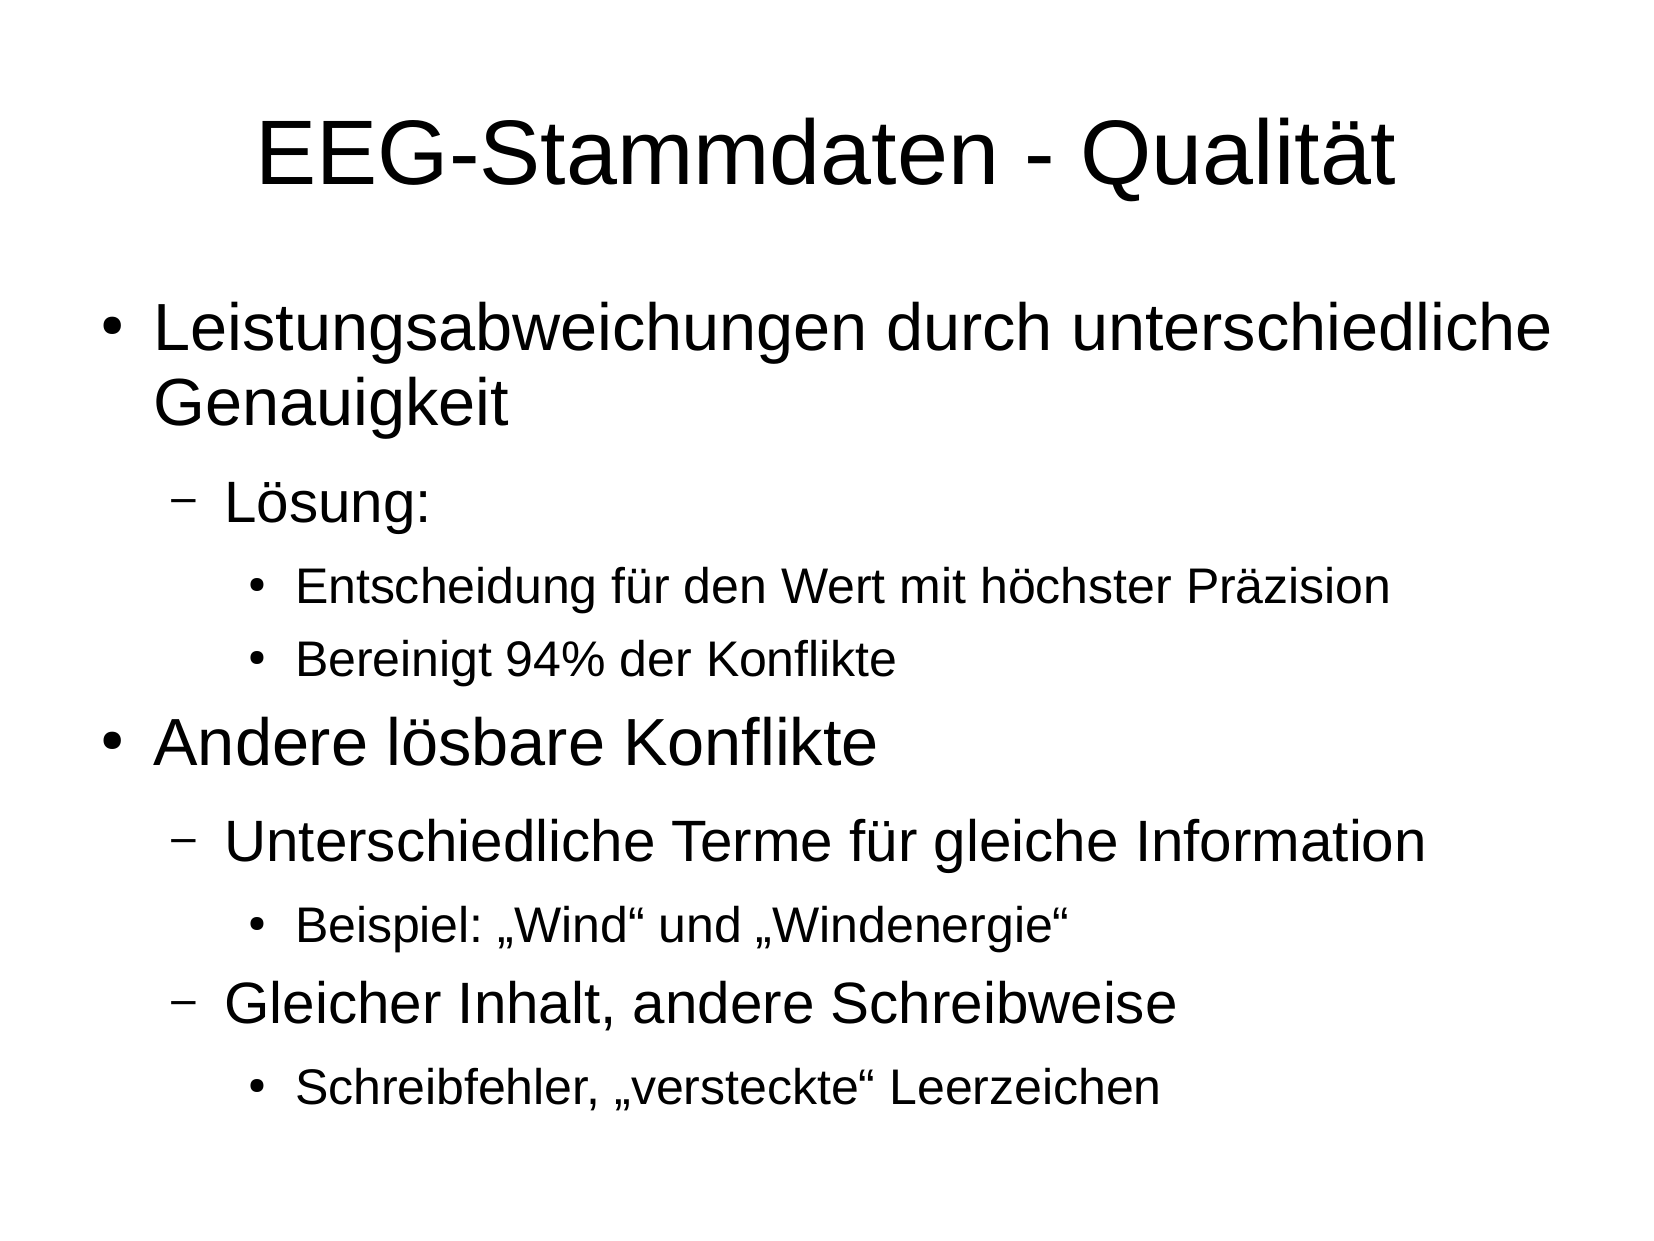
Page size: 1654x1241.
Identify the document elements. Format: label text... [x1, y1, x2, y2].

list Leistungsabweichungen durch unterschiedliche Genauigkeit Lösung: Entscheidung für den Wert mit höchster Präzision Bereinigt 94% der Konflikte Andere lösbare Konflikte Unterschiedliche Terme für gleiche Information Beispiel: „Wind“ und „Windenergie“ Gleicher Inhalt, andere Schreibweise Schreibfehler, „versteckte“ Leerzeichen [82, 290, 1571, 1146]
title EEG-Stammdaten - Qualität [82, 49, 1571, 257]
